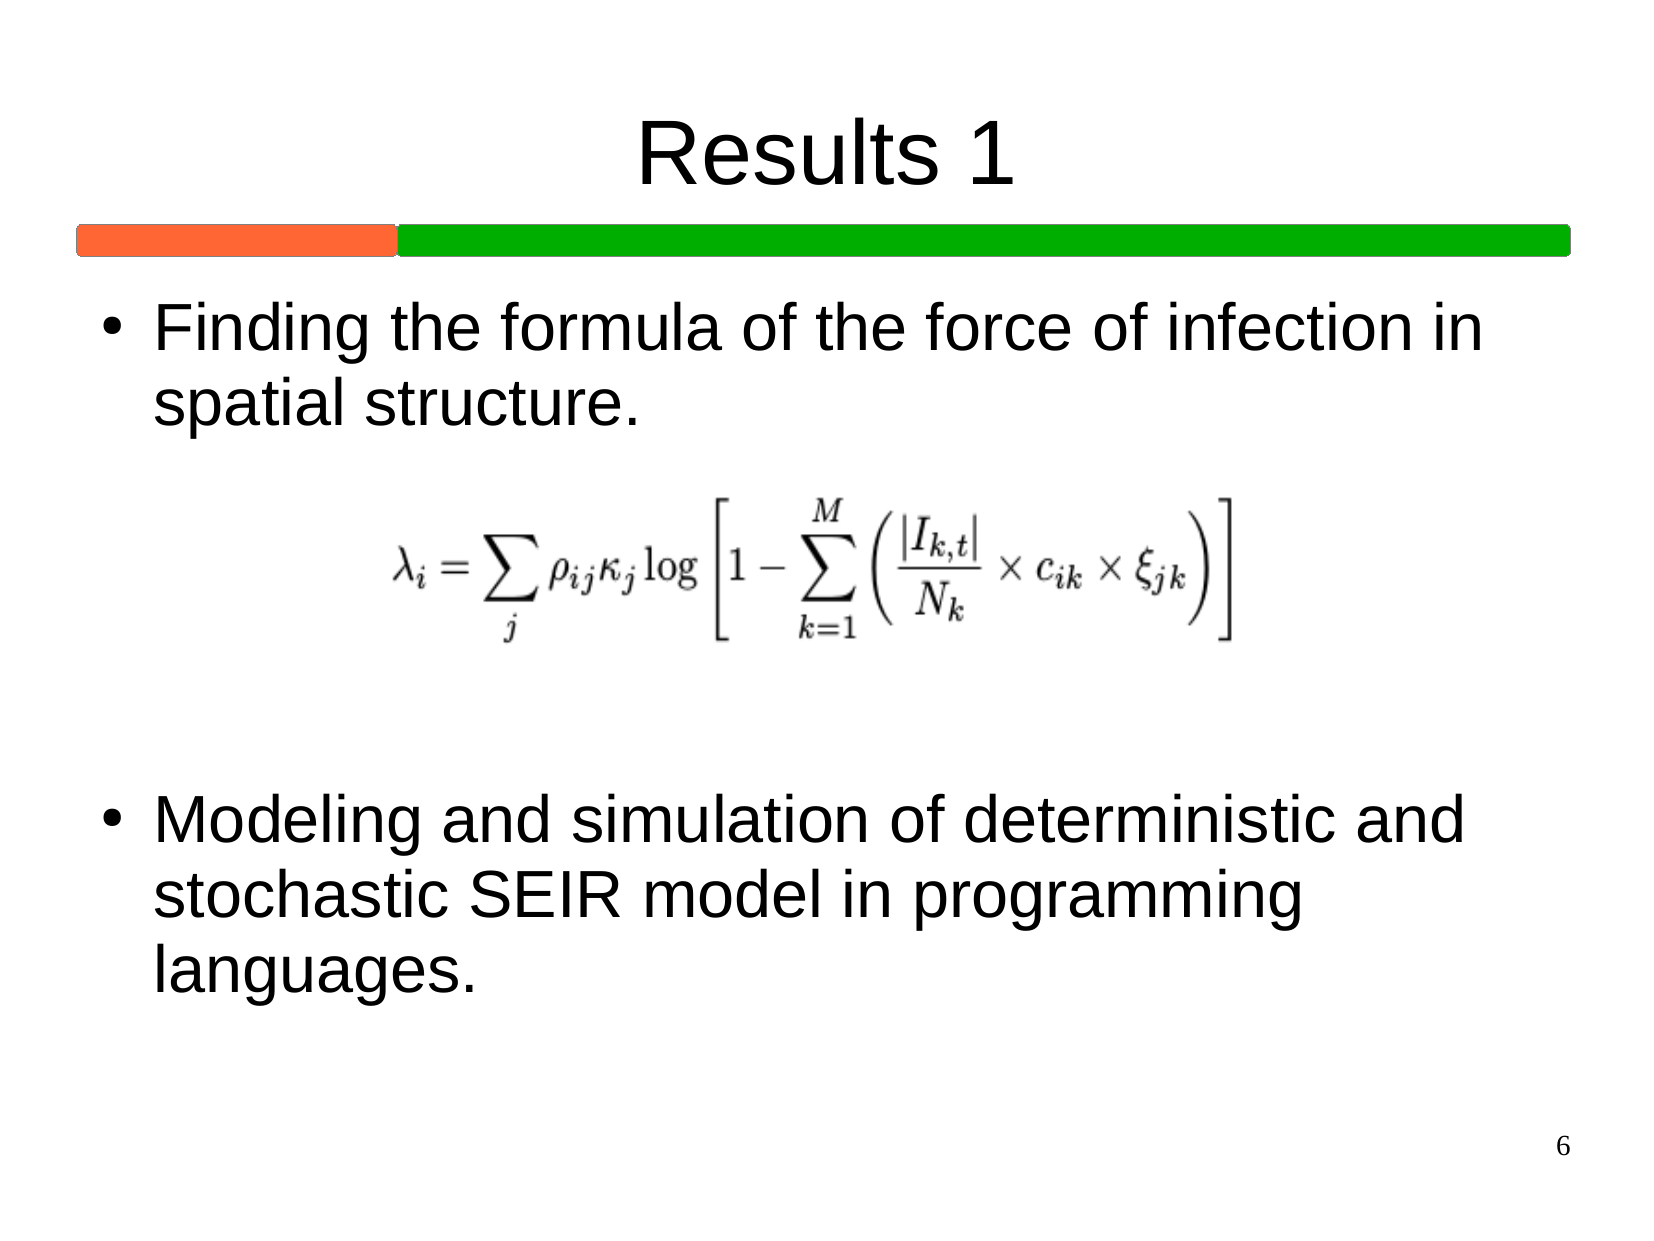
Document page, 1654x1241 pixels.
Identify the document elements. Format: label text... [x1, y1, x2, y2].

title Results 1 [82, 49, 1571, 227]
picture [351, 436, 1276, 697]
list Finding the formula of the force of infection in spatial structure. Modeling and simulation of deterministic and stochastic SEIR model in programming languages​​. [82, 290, 1538, 1010]
text_box [76, 224, 1571, 257]
